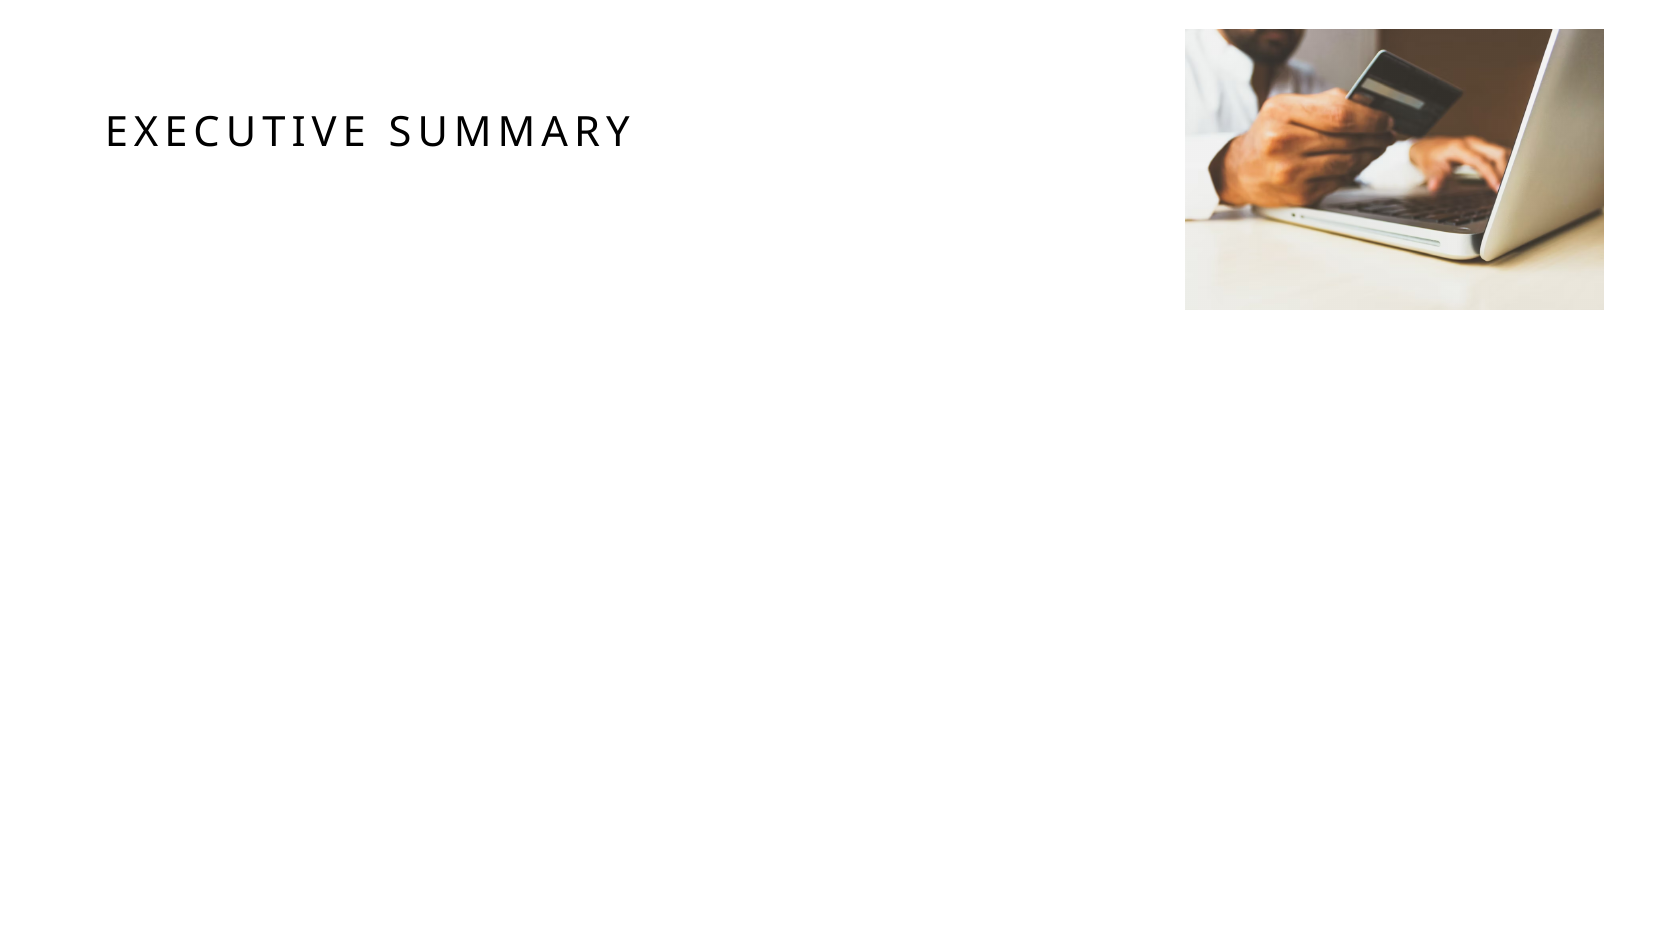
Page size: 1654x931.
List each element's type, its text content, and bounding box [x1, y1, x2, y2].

picture [1185, 29, 1604, 310]
text_box Executive Summary [90, 94, 1231, 174]
